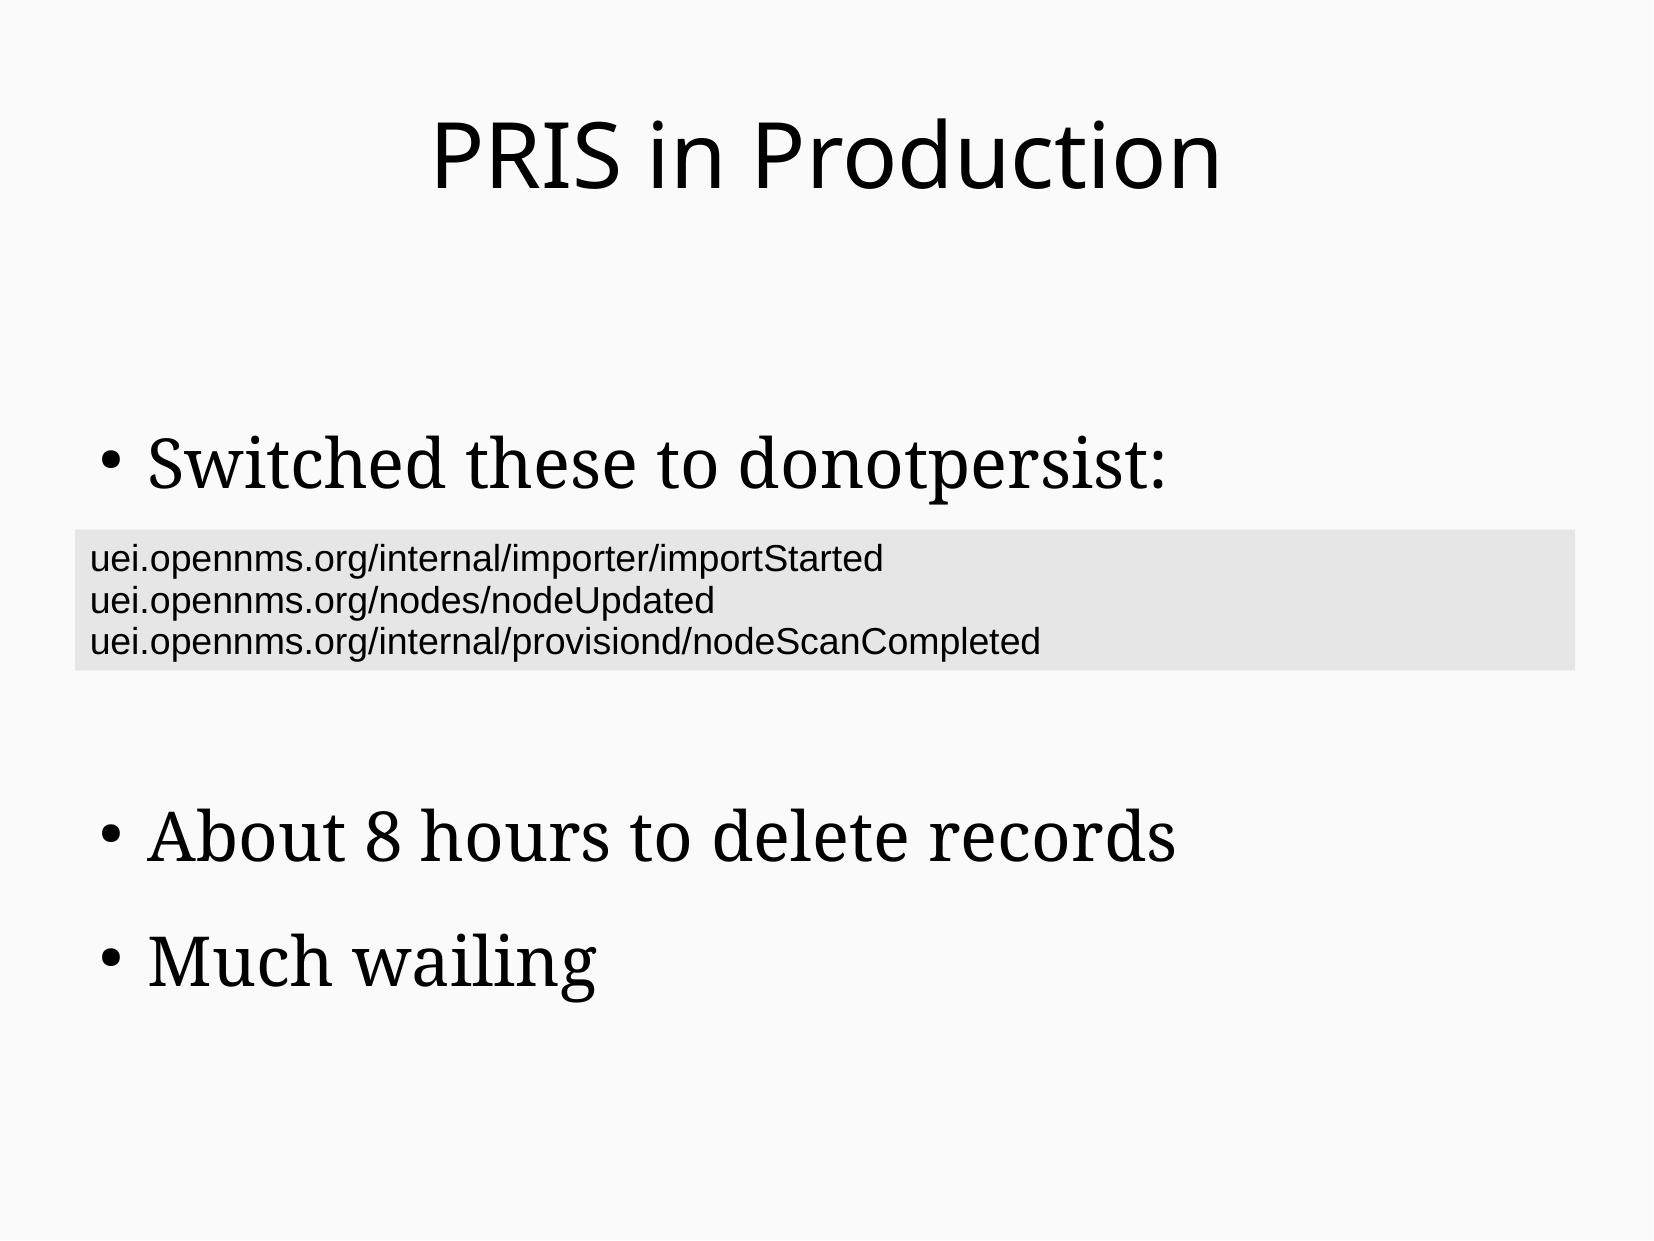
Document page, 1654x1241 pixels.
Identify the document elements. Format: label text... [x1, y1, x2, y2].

list Switched these to donotpersist: About 8 hours to delete records Much wailing [82, 671, 1571, 1010]
title PRIS in Production [82, 49, 1571, 257]
list Switched these to donotpersist: About 8 hours to delete records Much wailing [82, 290, 1571, 529]
text_box uei.opennms.org/internal/importer/importStarted uei.opennms.org/nodes/nodeUpdated uei.opennms.org/internal/provisiond/nodeScanCompleted [75, 529, 1576, 671]
